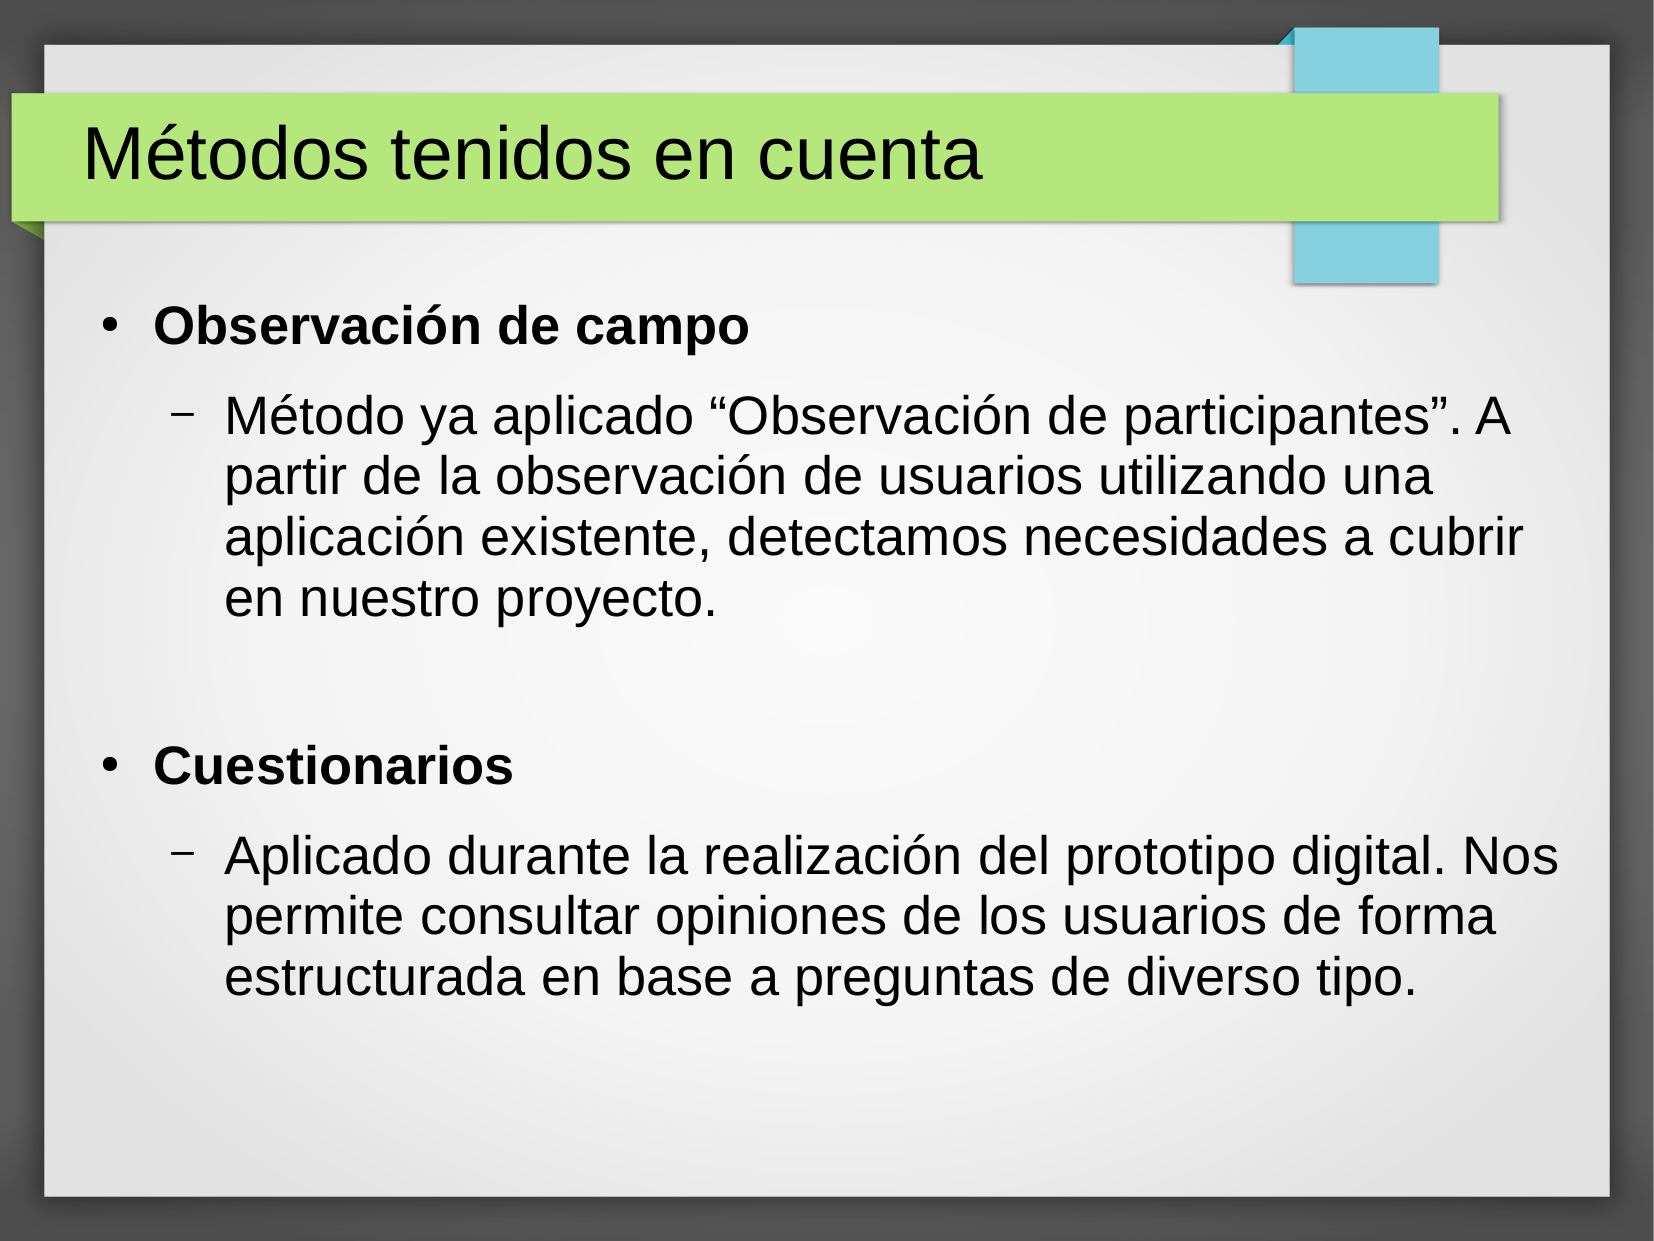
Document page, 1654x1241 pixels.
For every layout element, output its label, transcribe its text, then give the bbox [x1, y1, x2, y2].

list Observación de campo Método ya aplicado “Observación de participantes”. A partir de la observación de usuarios utilizando una aplicación existente, detectamos necesidades a cubrir en nuestro proyecto. Cuestionarios Aplicado durante la realización del prototipo digital. Nos permite consultar opiniones de los usuarios de forma estructurada en base a preguntas de diverso tipo. [82, 295, 1571, 1015]
picture [0, 0, 1654, 1241]
title Métodos tenidos en cuenta [82, 94, 1264, 213]
